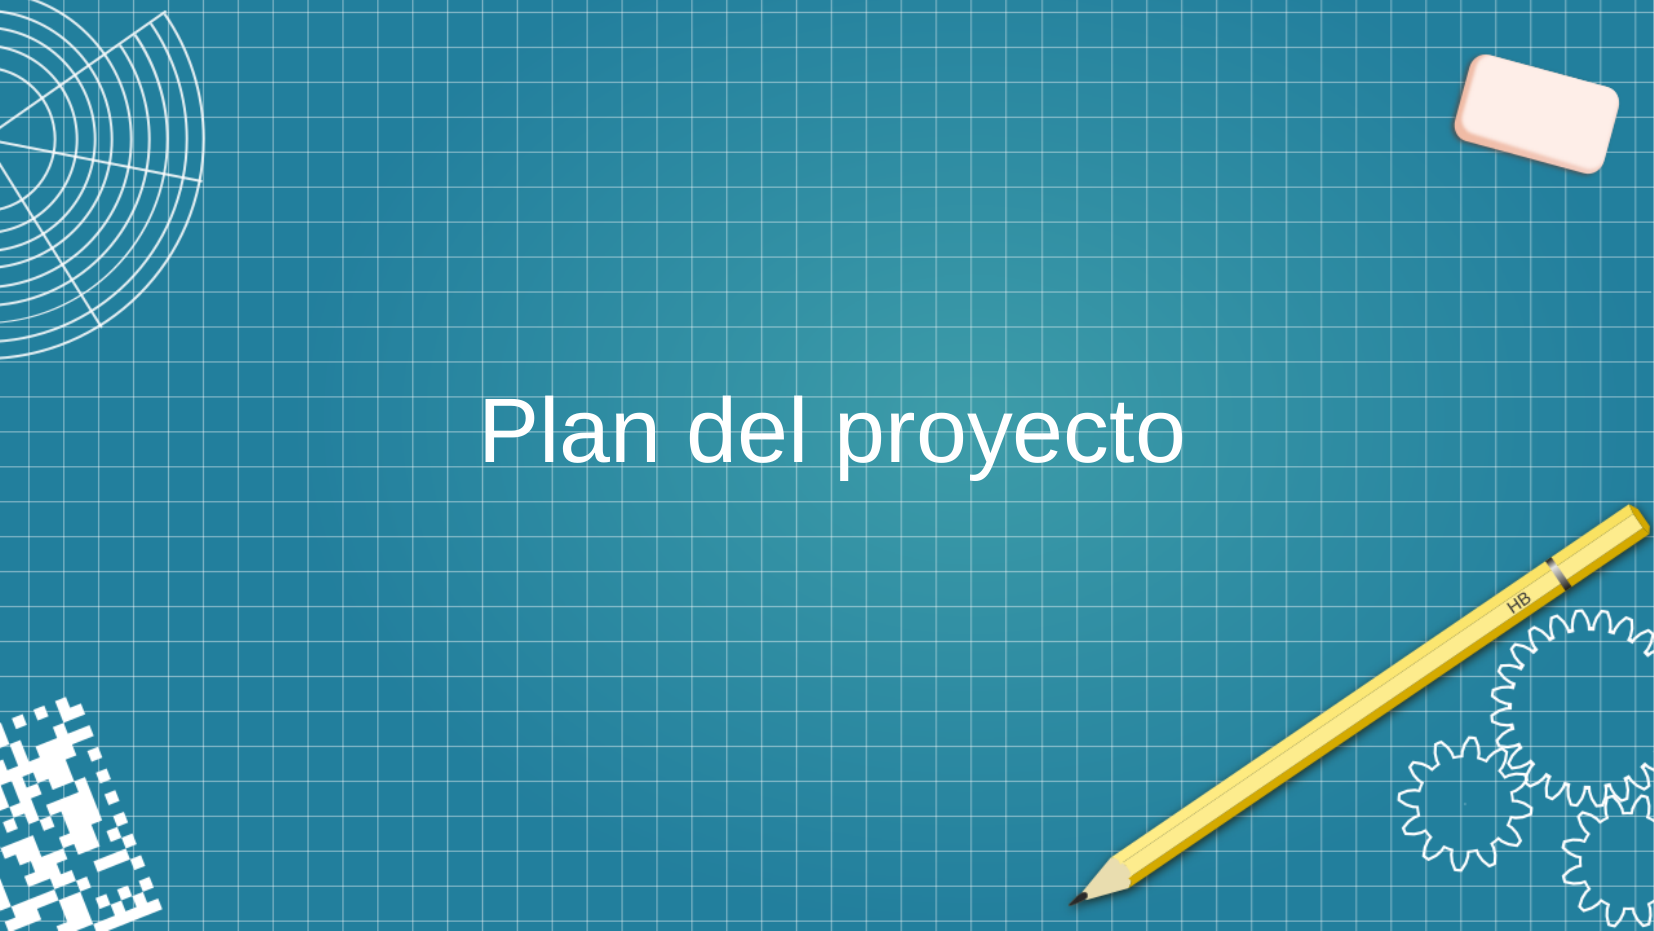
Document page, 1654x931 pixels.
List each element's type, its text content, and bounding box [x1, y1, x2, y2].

title Plan del proyecto [88, 324, 1577, 538]
picture [0, 0, 1654, 931]
